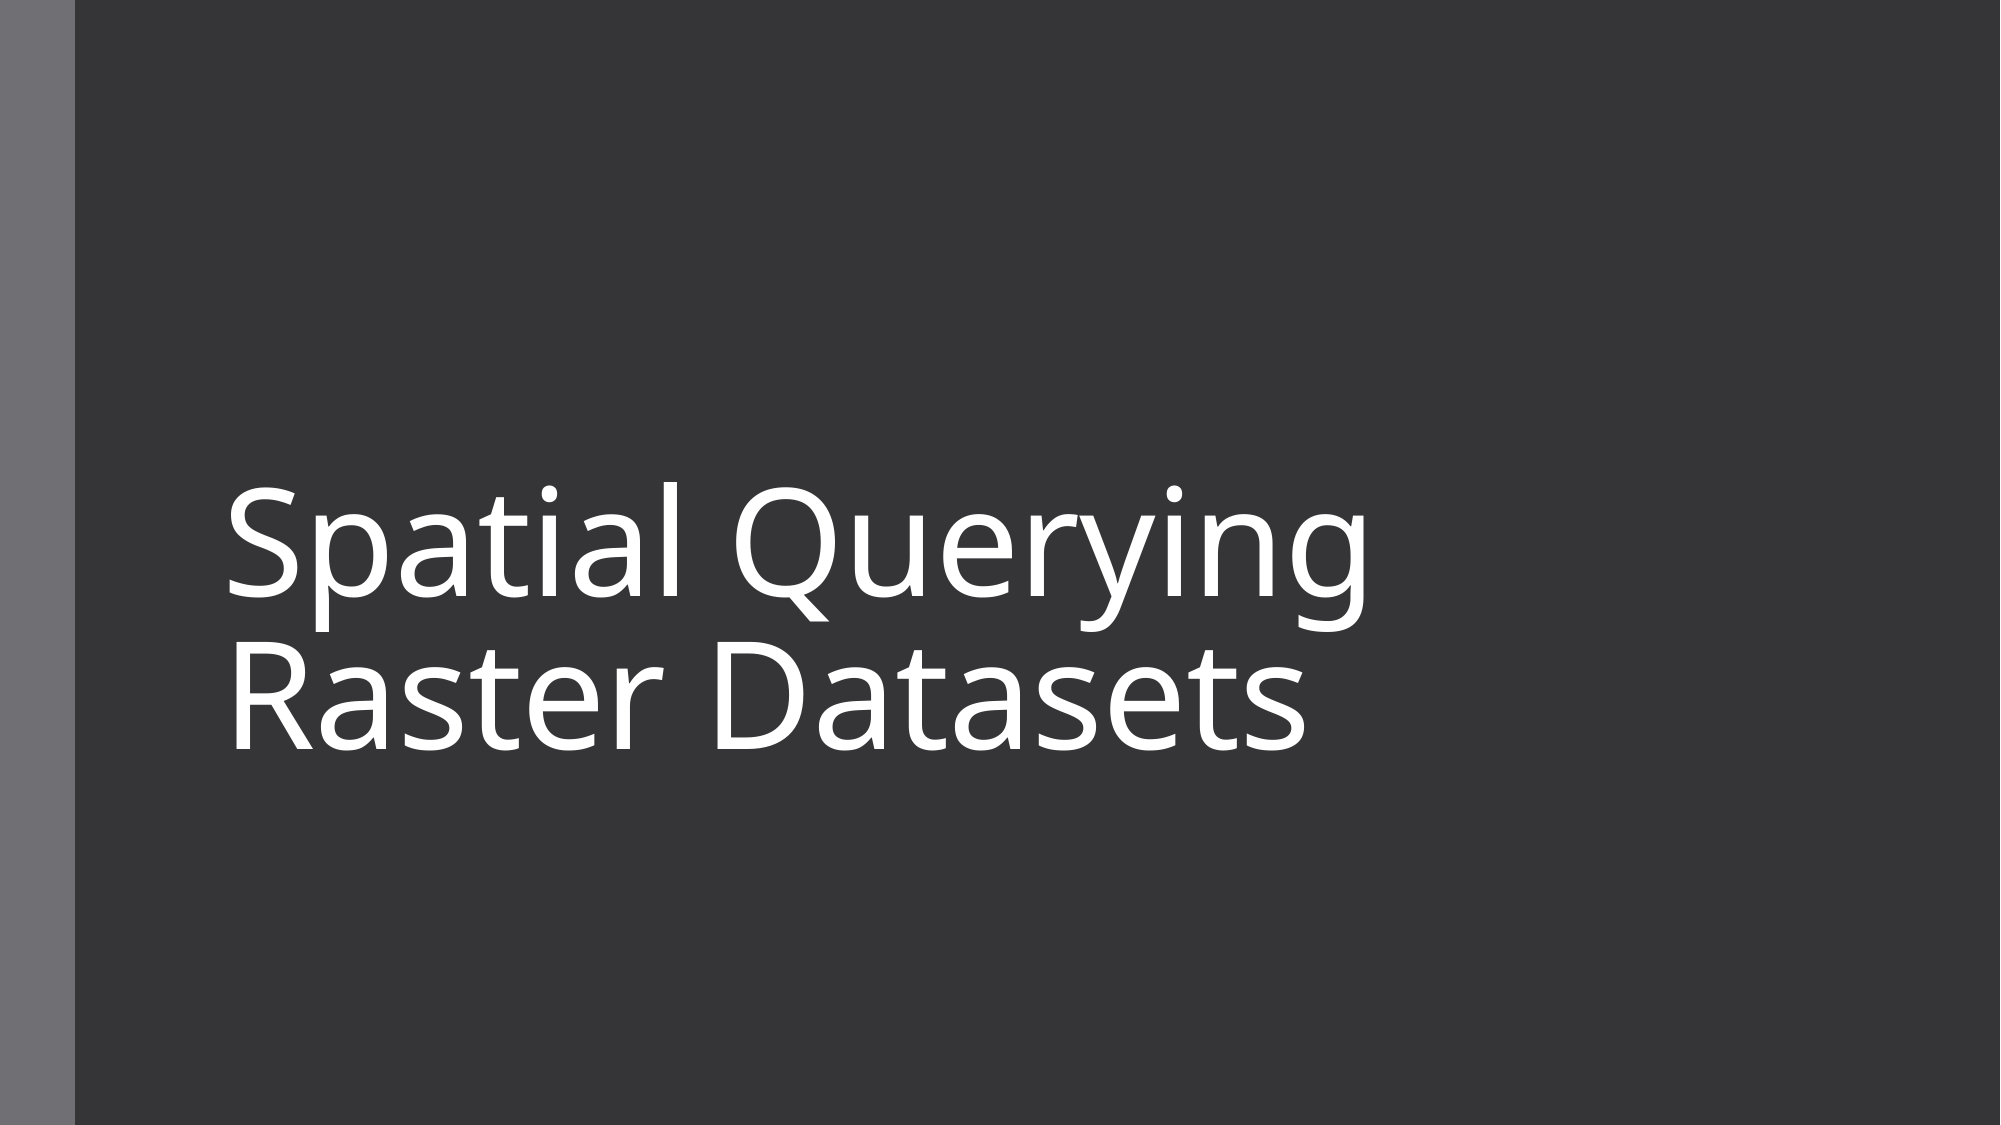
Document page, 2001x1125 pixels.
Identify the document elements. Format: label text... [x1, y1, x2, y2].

title Spatial Querying Raster Datasets [206, 124, 1752, 788]
